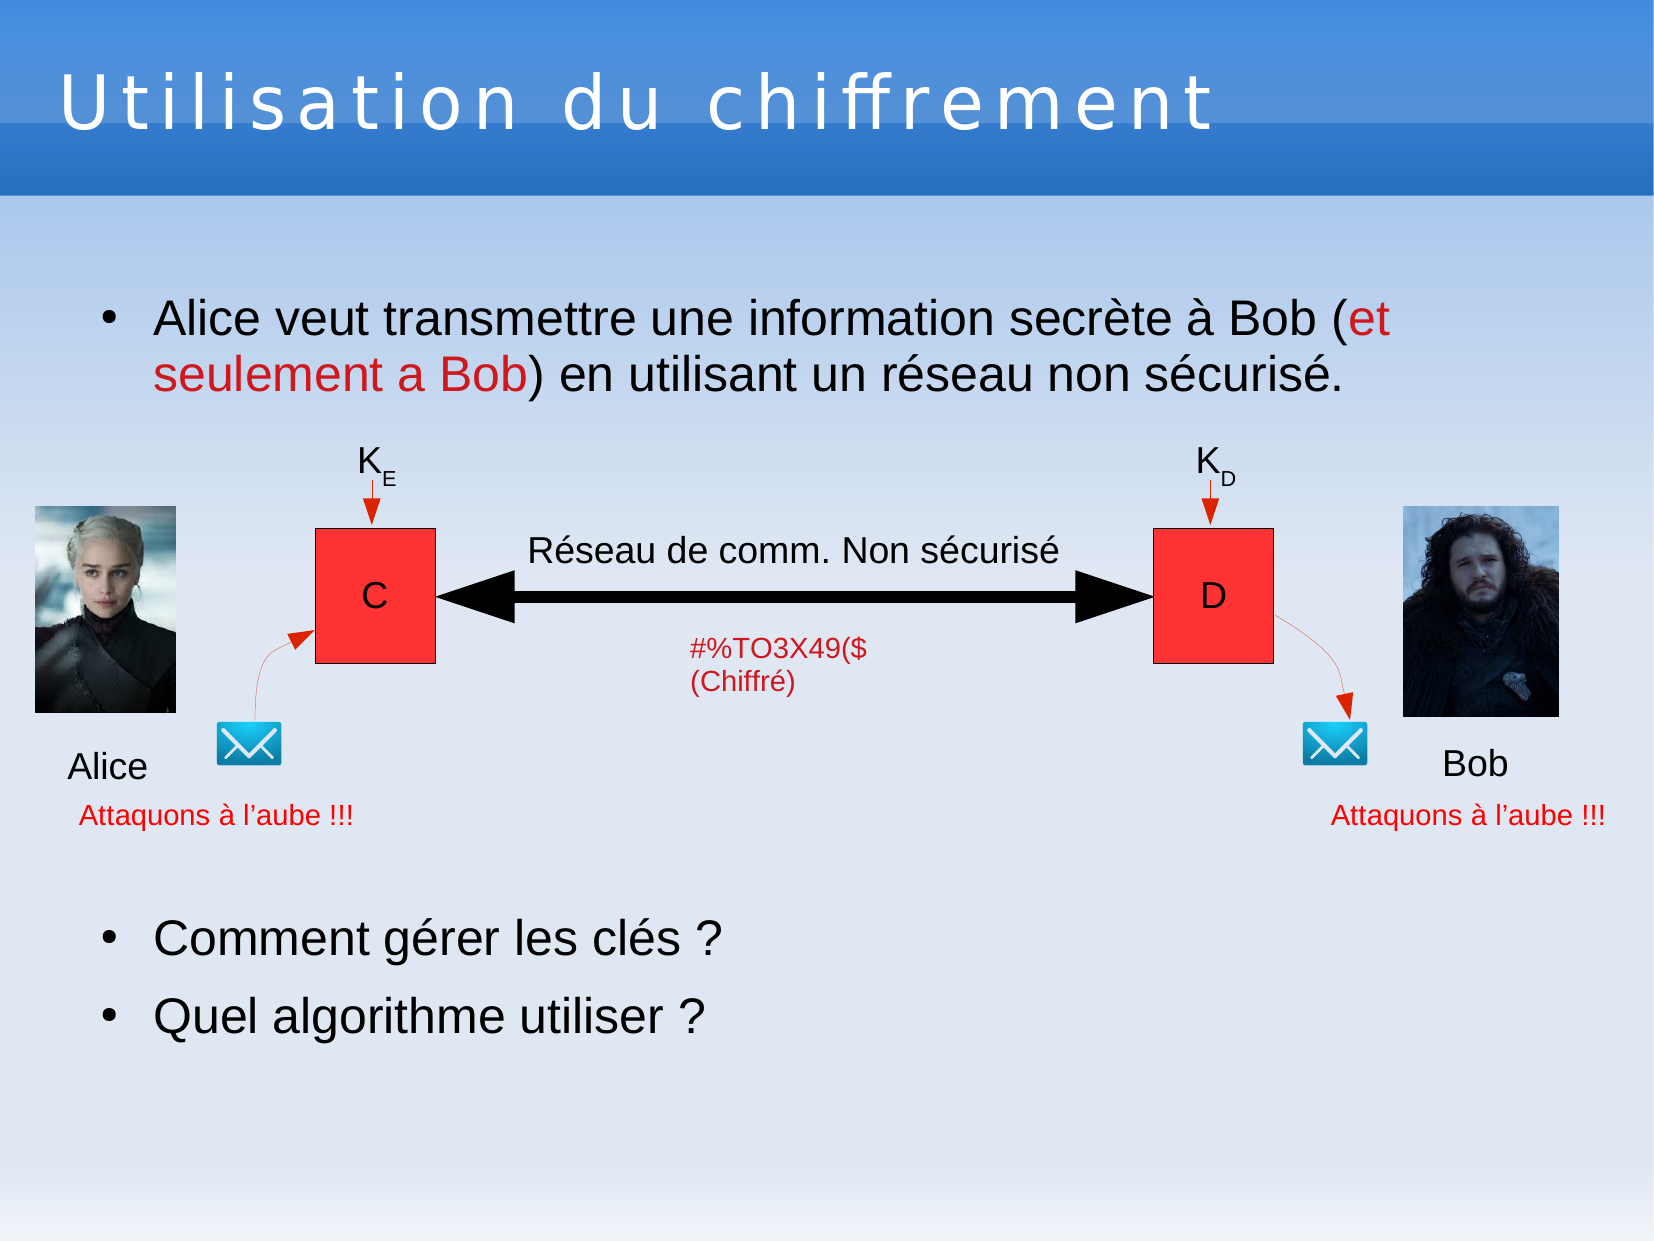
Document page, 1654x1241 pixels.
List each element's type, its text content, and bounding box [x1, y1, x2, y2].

text_box KE [342, 432, 412, 499]
text_box Attaquons à l’aube !!! [63, 791, 370, 840]
text_box Réseau de comm. Non sécurisé [512, 521, 1075, 579]
text_box C [315, 528, 436, 664]
text_box Alice [52, 738, 164, 796]
text_box #%TO3X49($ (Chiffré) [675, 624, 883, 705]
text_box KD [1180, 432, 1252, 499]
list Comment gérer les clés ? Quel algorithme utiliser ? [82, 910, 1571, 1044]
list Alice veut transmettre une information secrète à Bob (et seulement a Bob) en utilisant un réseau non sécurisé. [82, 290, 1571, 480]
title Utilisation du chiffrement [59, 29, 1270, 178]
picture [0, 0, 1654, 1241]
text_box Attaquons à l’aube !!! [1315, 791, 1622, 840]
text_box D [1153, 528, 1274, 664]
text_box Bob [1427, 735, 1524, 791]
